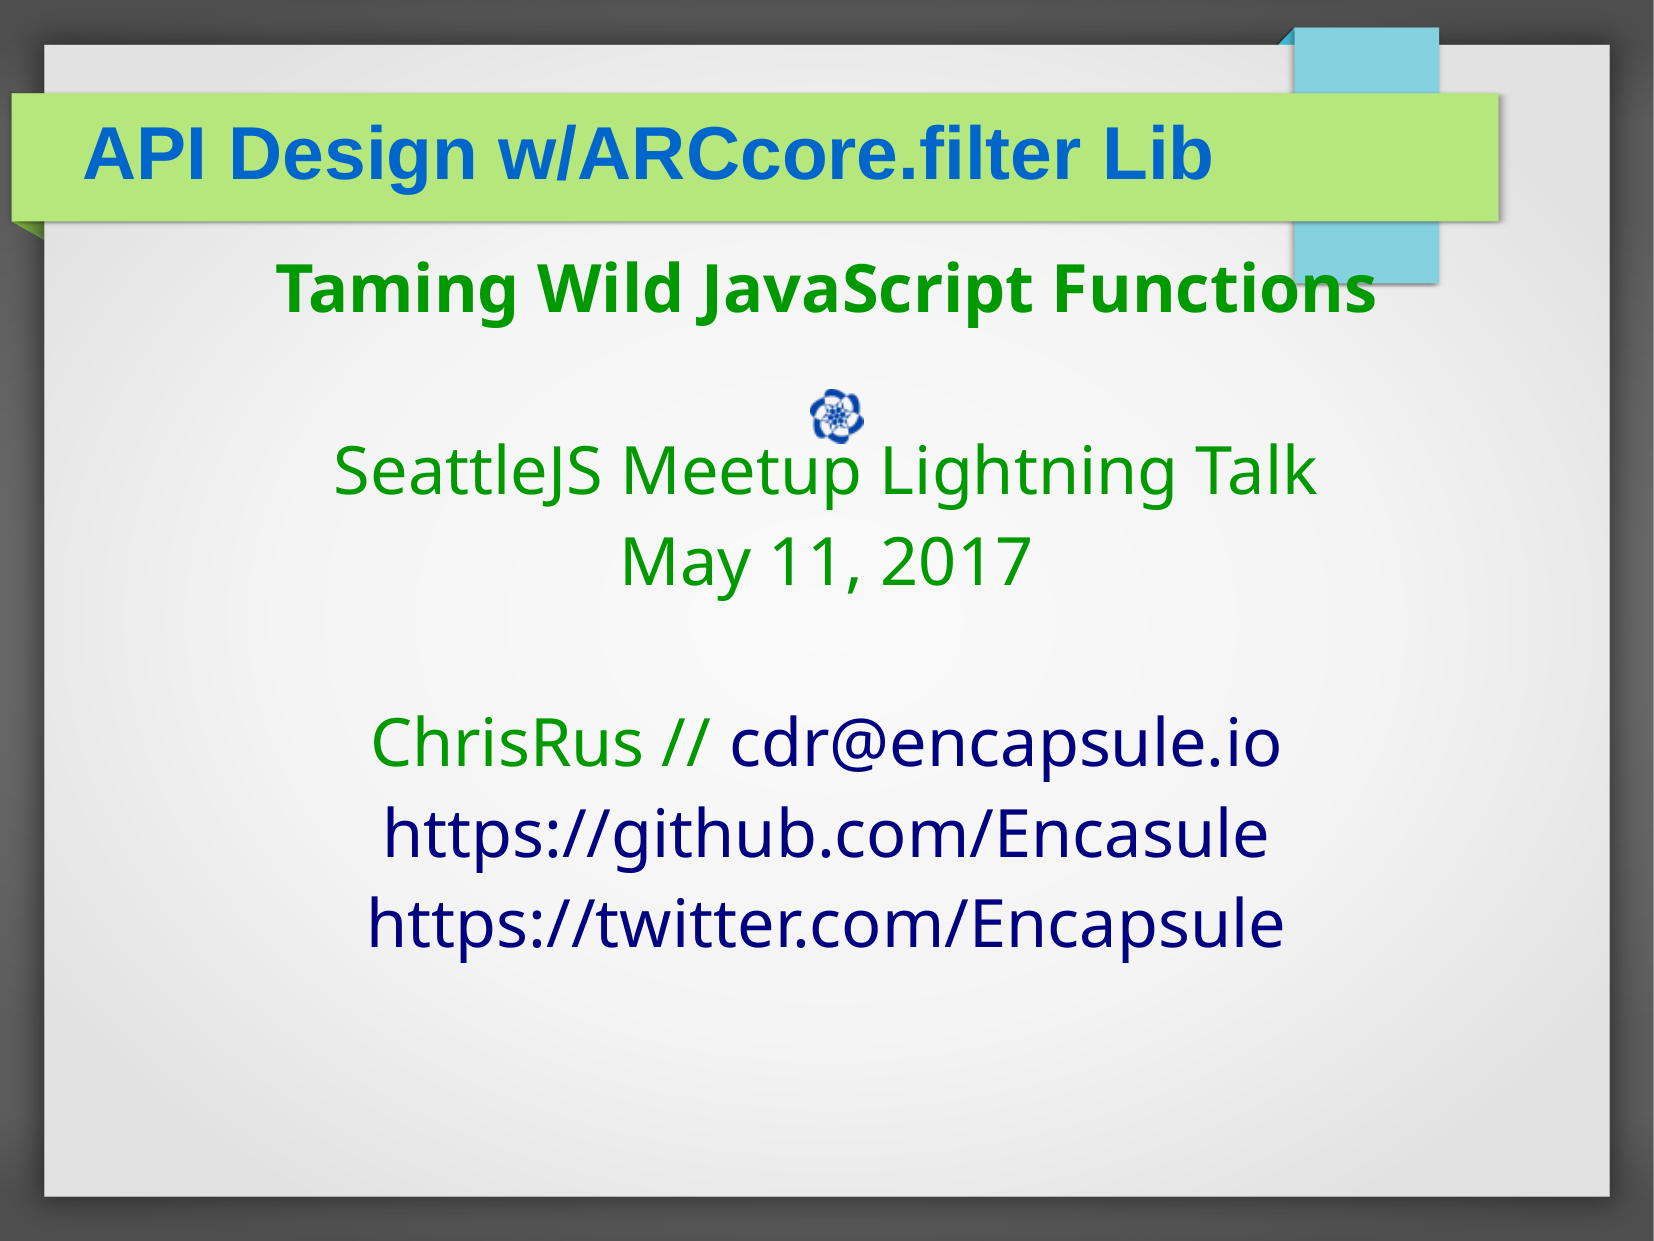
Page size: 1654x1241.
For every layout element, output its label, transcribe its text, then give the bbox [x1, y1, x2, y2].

title API Design w/ARCcore.filter Lib [82, 94, 1264, 213]
picture [0, 0, 1654, 1241]
subtitle Taming Wild JavaScript Functions SeattleJS Meetup Lightning Talk May 11, 2017 ChrisRus // cdr@encapsule.io https://github.com/Encasule https://twitter.com/Encapsule [82, 290, 1571, 1010]
